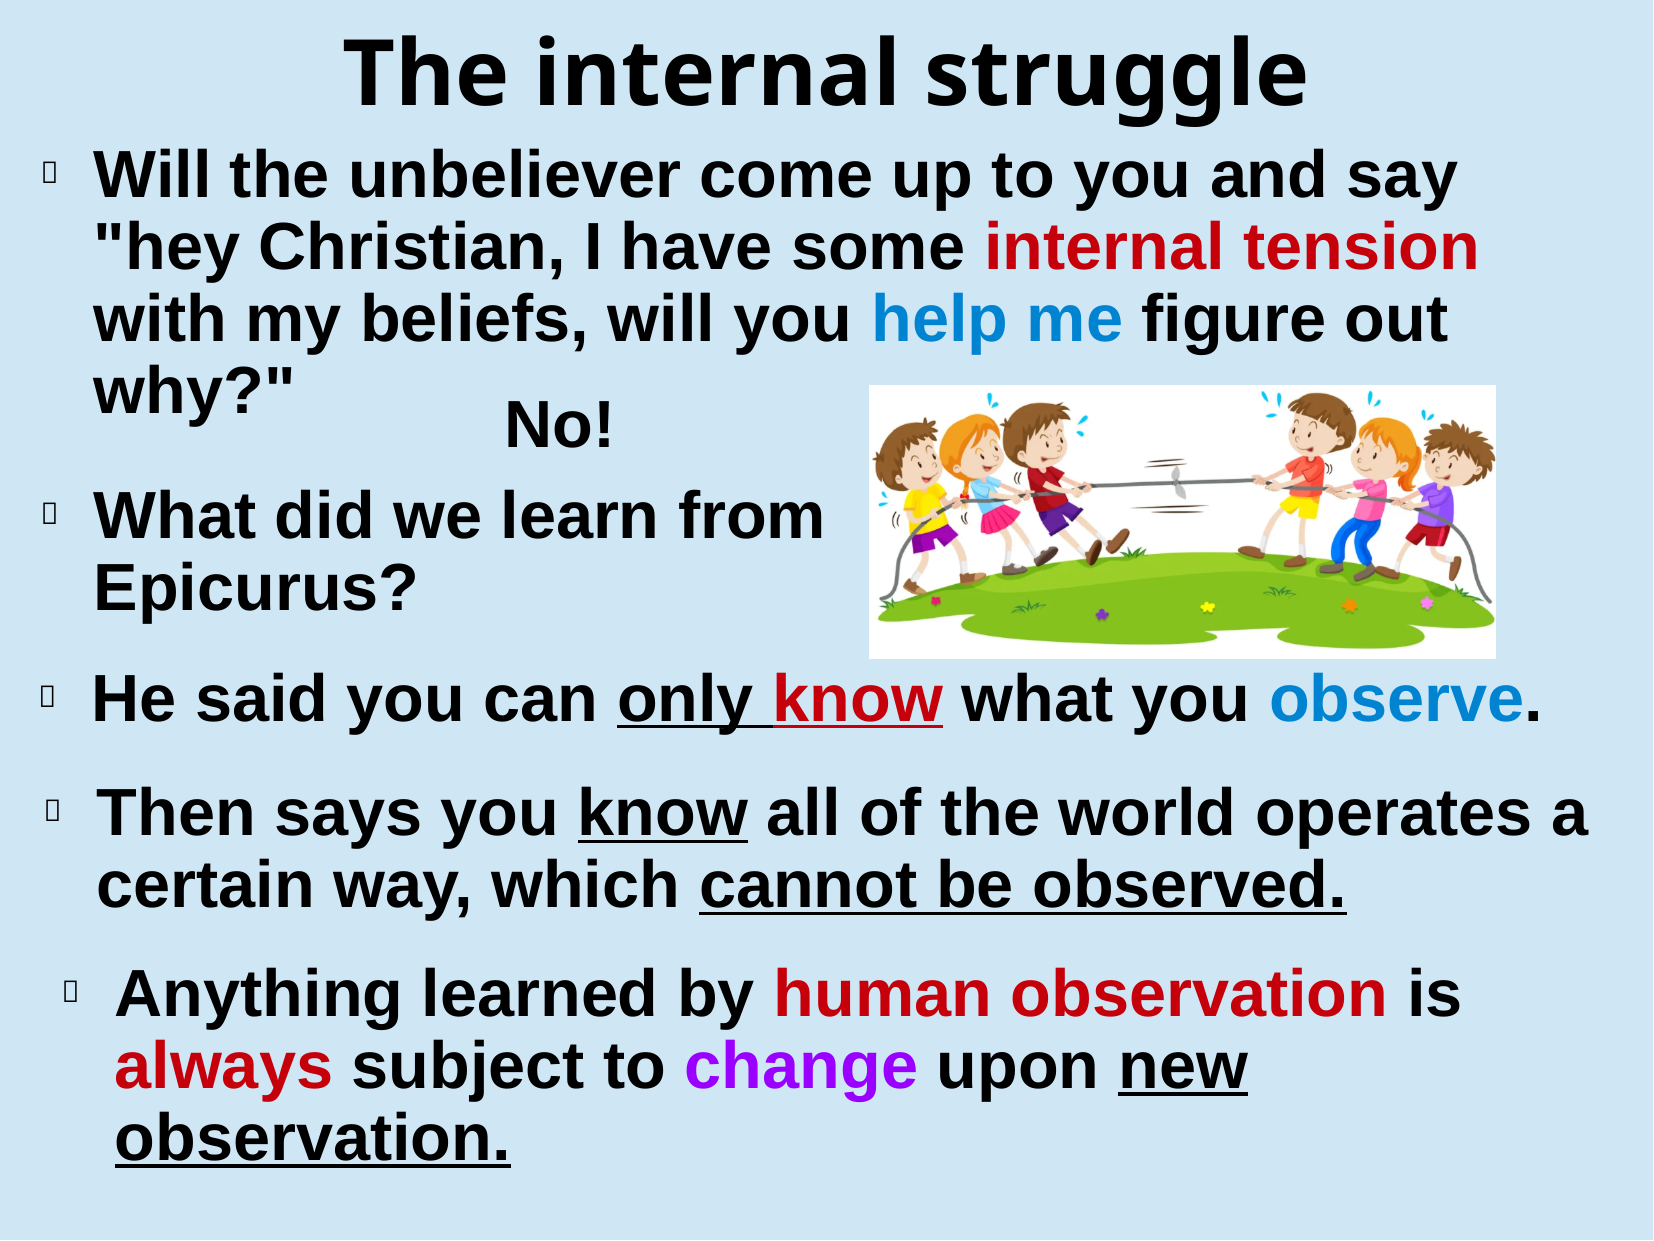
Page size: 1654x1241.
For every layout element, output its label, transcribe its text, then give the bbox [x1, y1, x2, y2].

list Then says you know all of the world operates a certain way, which cannot be observed. [25, 778, 1595, 941]
list He said you can only know what you observe. [20, 663, 1565, 759]
list Anything learned by human observation is always subject to change upon new observation. [43, 959, 1620, 1189]
title The internal struggle [82, 18, 1571, 132]
list What did we learn from Epicurus? [22, 480, 1007, 618]
list No! [359, 390, 1329, 473]
picture [869, 385, 1496, 659]
list Will the unbeliever come up to you and say "hey Christian, I have some internal tension with my beliefs, will you help me figure out why?" [22, 139, 1624, 361]
